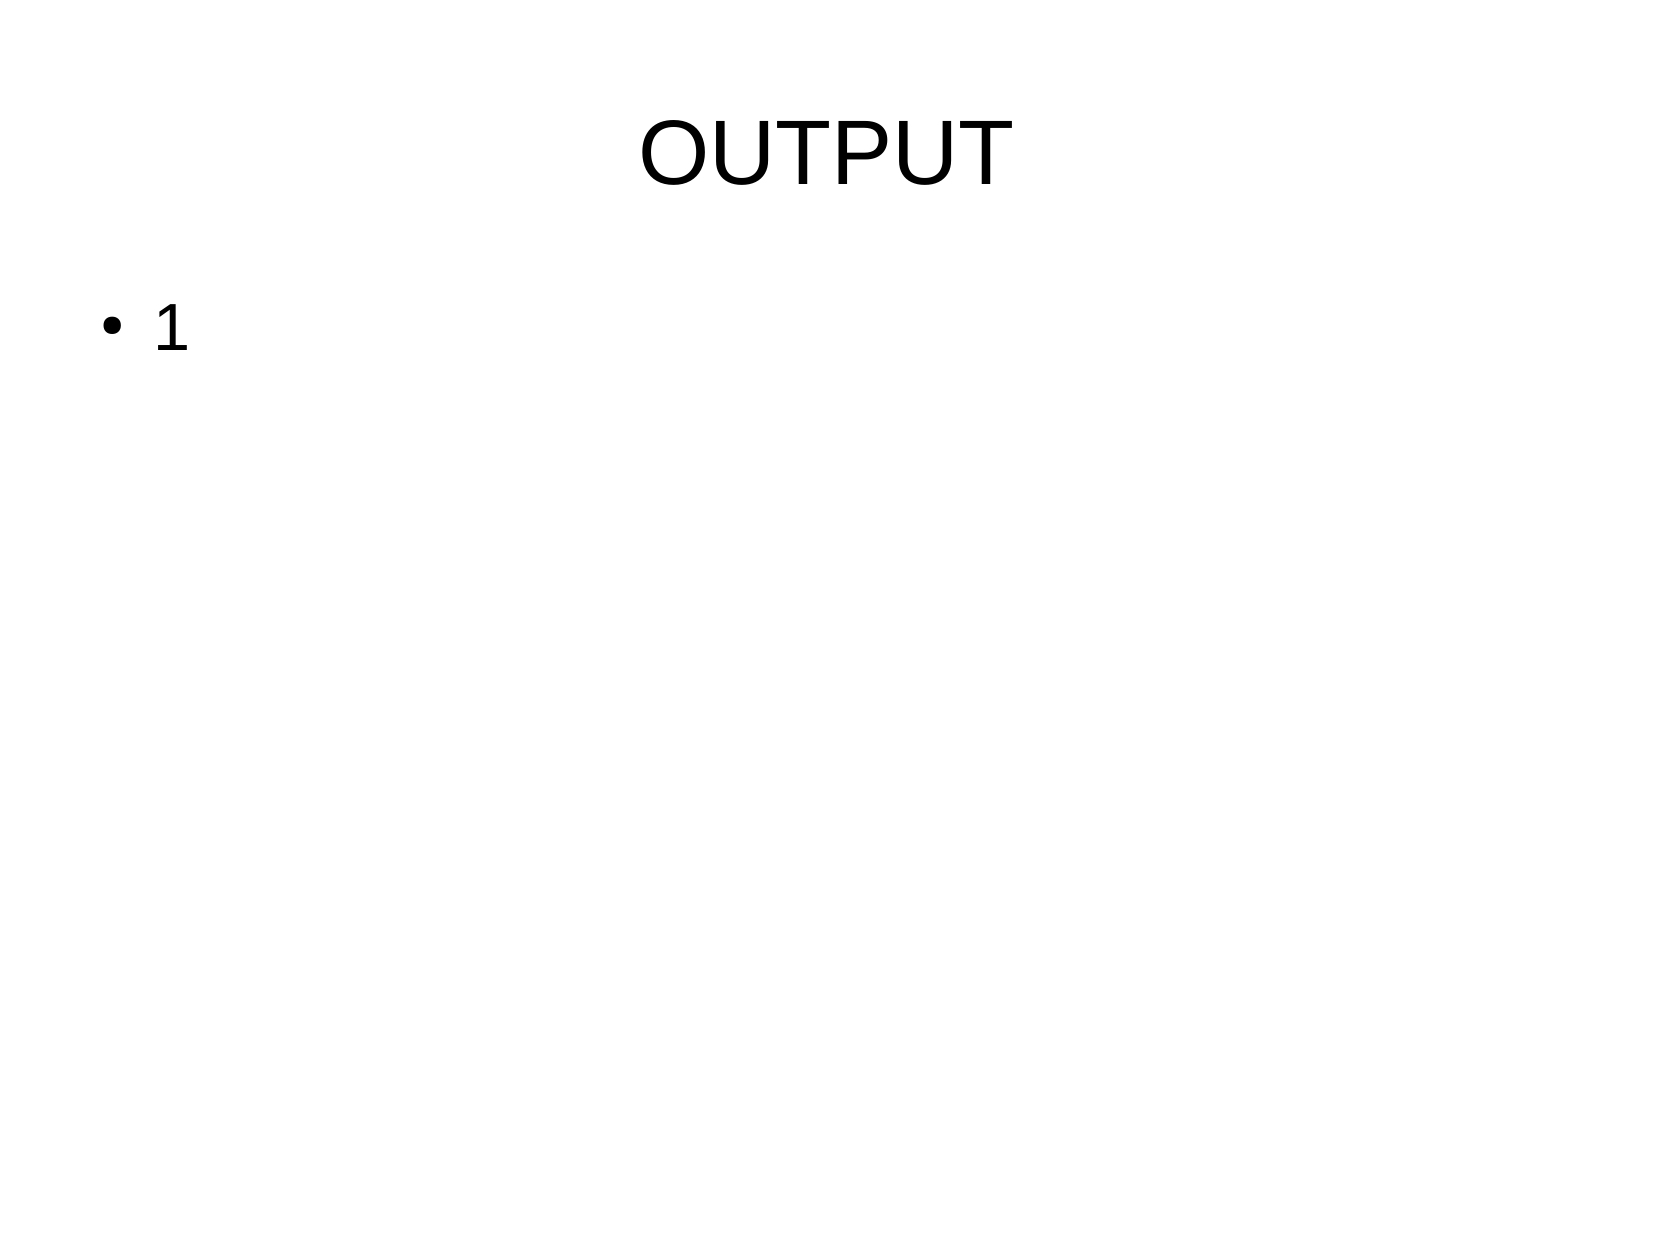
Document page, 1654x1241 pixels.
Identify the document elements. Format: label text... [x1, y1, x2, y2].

list 1 [82, 290, 1571, 1010]
title OUTPUT [82, 49, 1571, 257]
